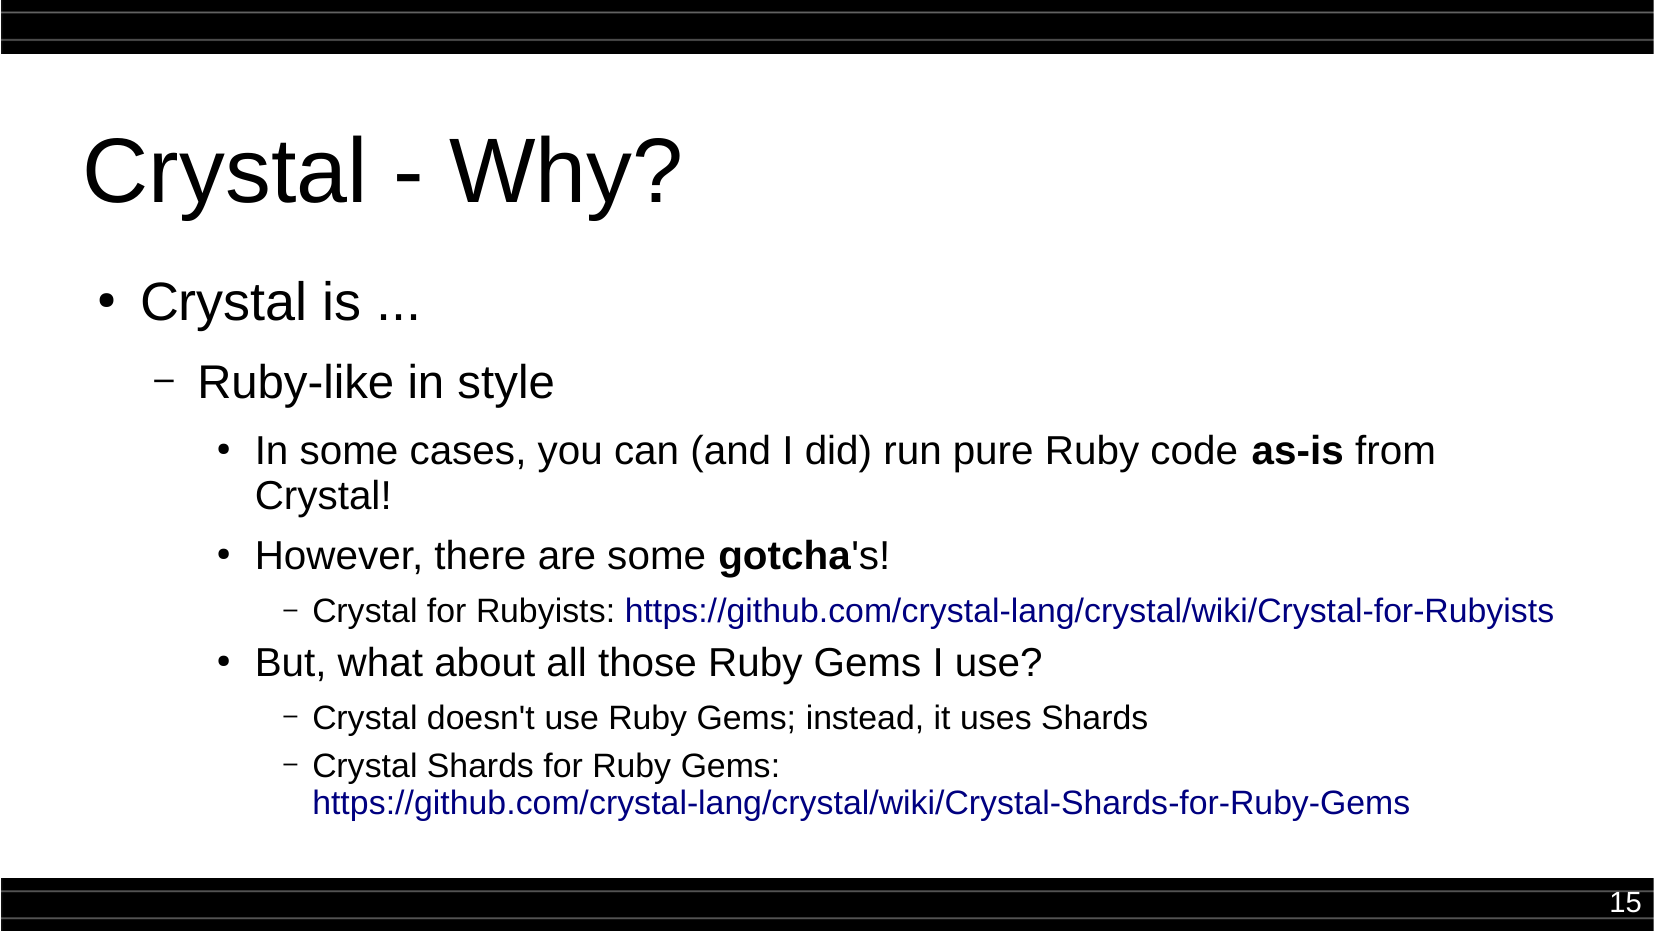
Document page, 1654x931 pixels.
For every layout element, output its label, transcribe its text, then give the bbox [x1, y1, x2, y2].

title Crystal - Why? [82, 92, 1571, 249]
list Crystal is ... Ruby-like in style In some cases, you can (and I did) run pure Ruby code as-is from Crystal! However, there are some gotcha's! Crystal for Rubyists: https://github.com/crystal-lang/crystal/wiki/Crystal-for-Rubyists But, what about all those Ruby Gems I use? Crystal doesn't use Ruby Gems; instead, it uses Shards Crystal Shards for Ruby Gems: https://github.com/crystal-lang/crystal/wiki/Crystal-Shards-for-Ruby-Gems [82, 271, 1571, 851]
picture [1, 0, 1654, 54]
picture [1, 878, 1654, 931]
